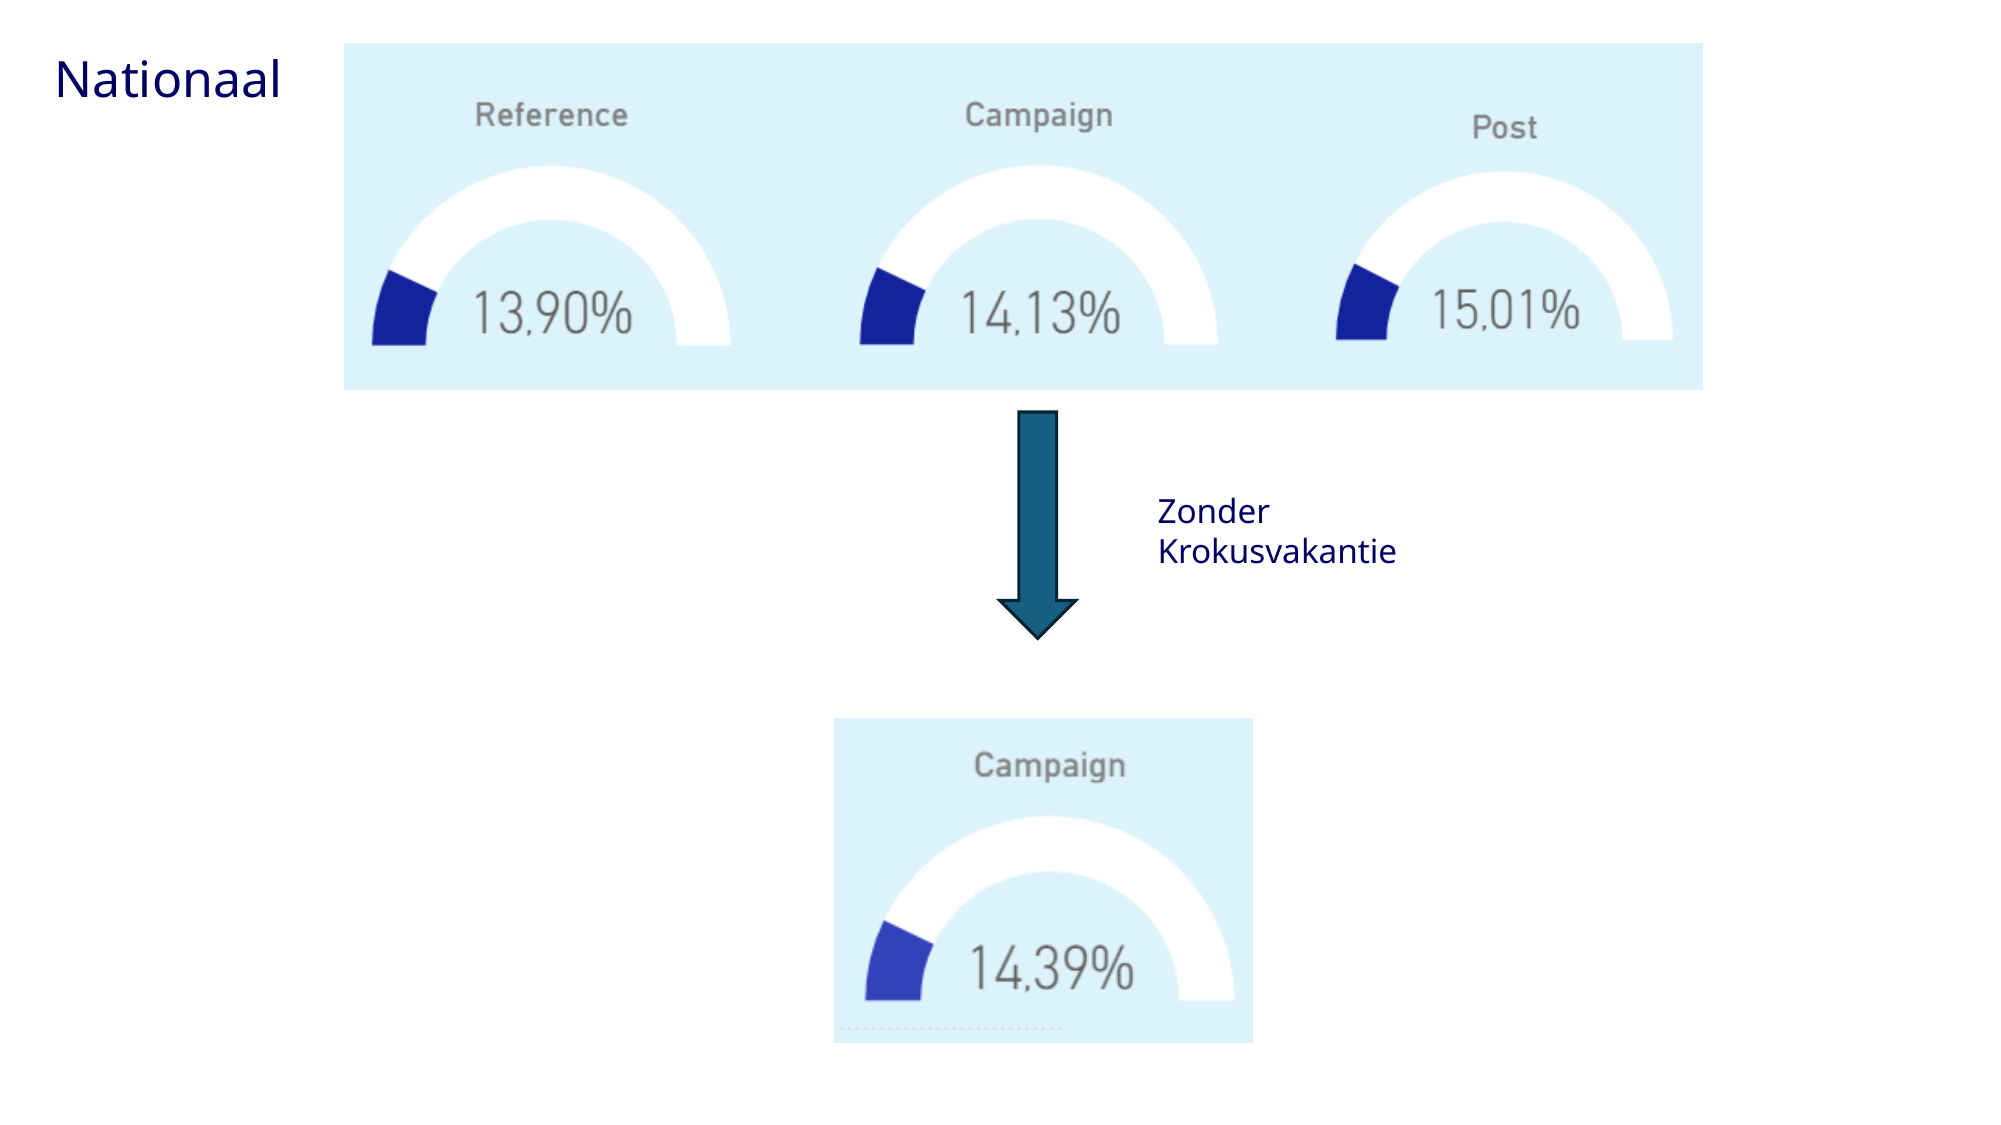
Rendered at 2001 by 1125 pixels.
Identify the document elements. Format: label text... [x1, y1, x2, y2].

text_box Nationaal [39, 39, 339, 116]
picture [834, 718, 1253, 1043]
text_box [999, 412, 1076, 639]
picture [344, 43, 1703, 390]
text_box Zonder Krokusvakantie [1142, 483, 1472, 580]
